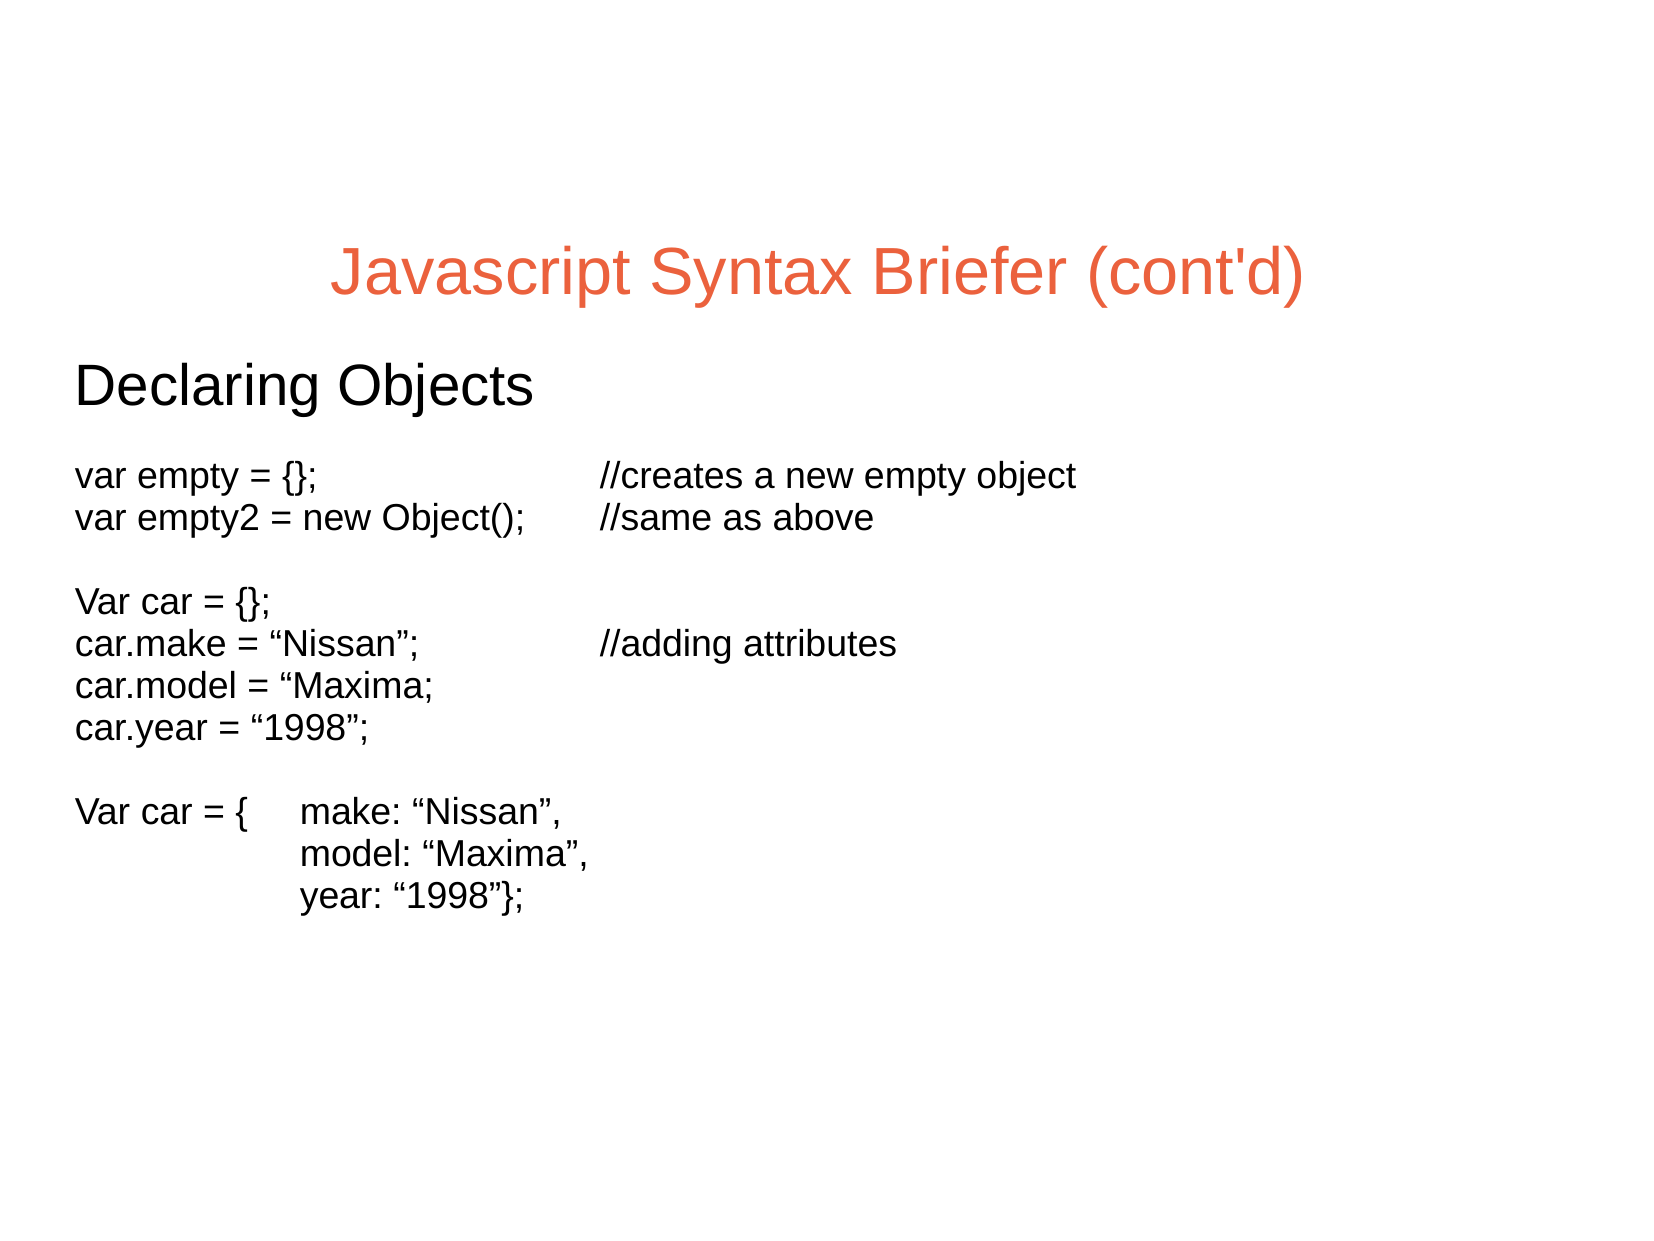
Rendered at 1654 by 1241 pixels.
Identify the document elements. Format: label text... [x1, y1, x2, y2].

title Javascript Syntax Briefer (cont'd) [75, 168, 1564, 376]
text_box Declaring Objects var empty = {}; //creates a new empty object var empty2 = new Object(); //same as above Var car = {}; car.make = “Nissan”; //adding attributes car.model = “Maxima; car.year = “1998”; Var car = { make: “Nissan”, model: “Maxima”, year: “1998”}; [60, 345, 1132, 924]
